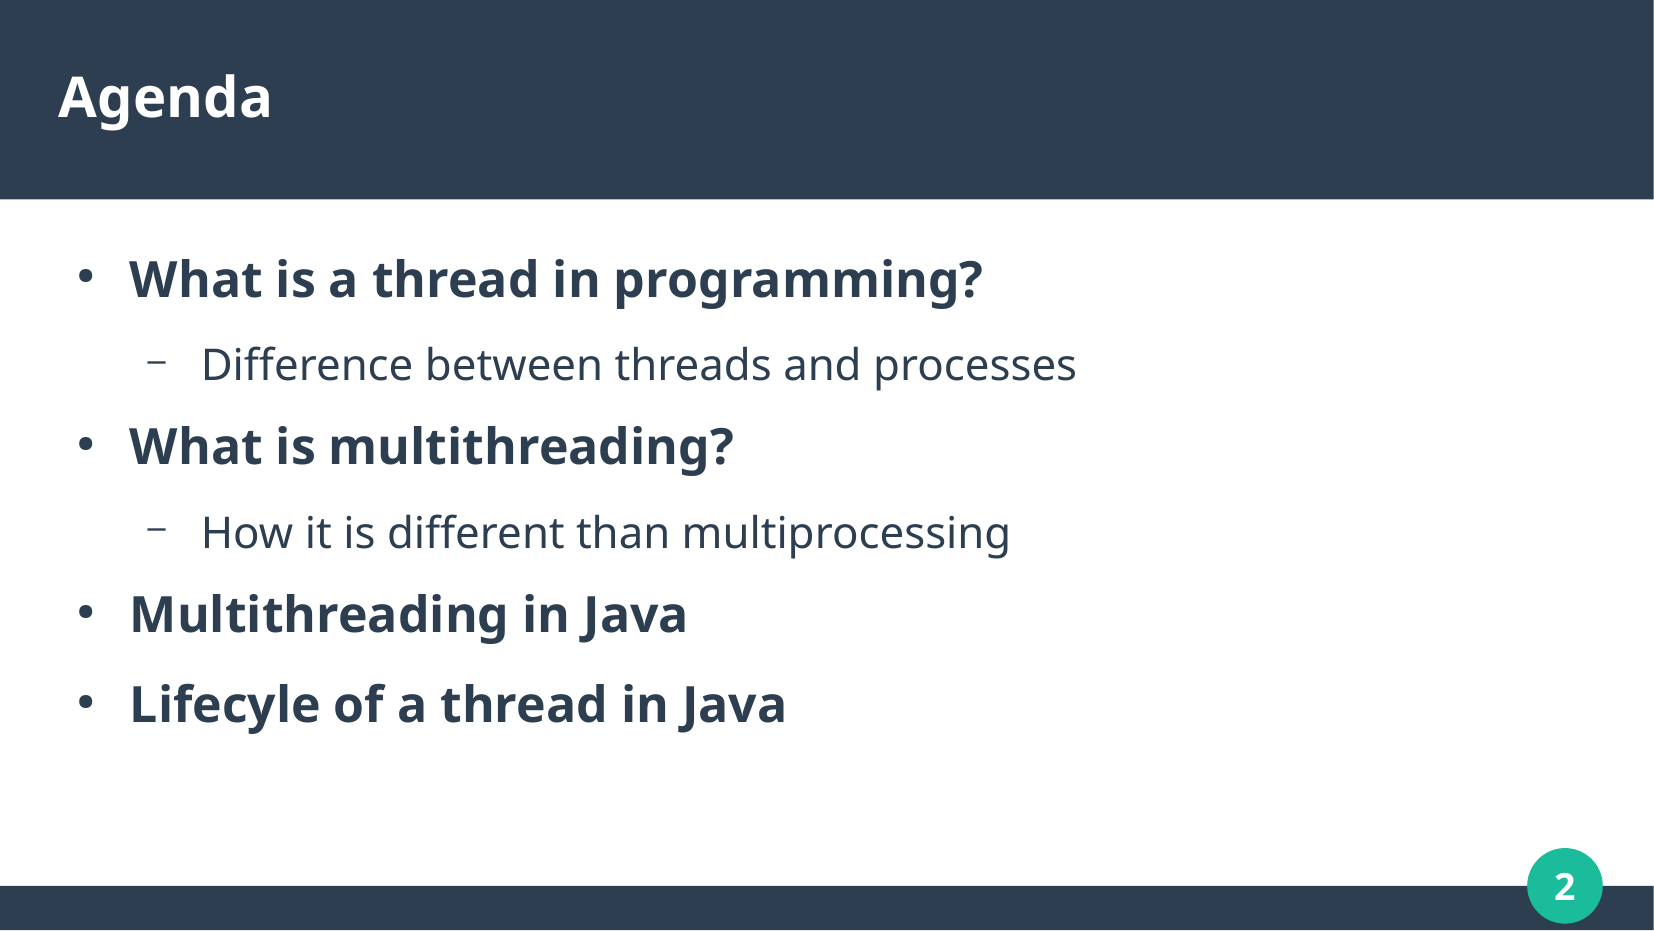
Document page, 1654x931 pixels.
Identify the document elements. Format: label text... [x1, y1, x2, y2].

list What is a thread in programming? Difference between threads and processes What is multithreading? How it is different than multiprocessing Multithreading in Java Lifecyle of a thread in Java [59, 243, 1595, 864]
title Agenda [59, 37, 1595, 156]
